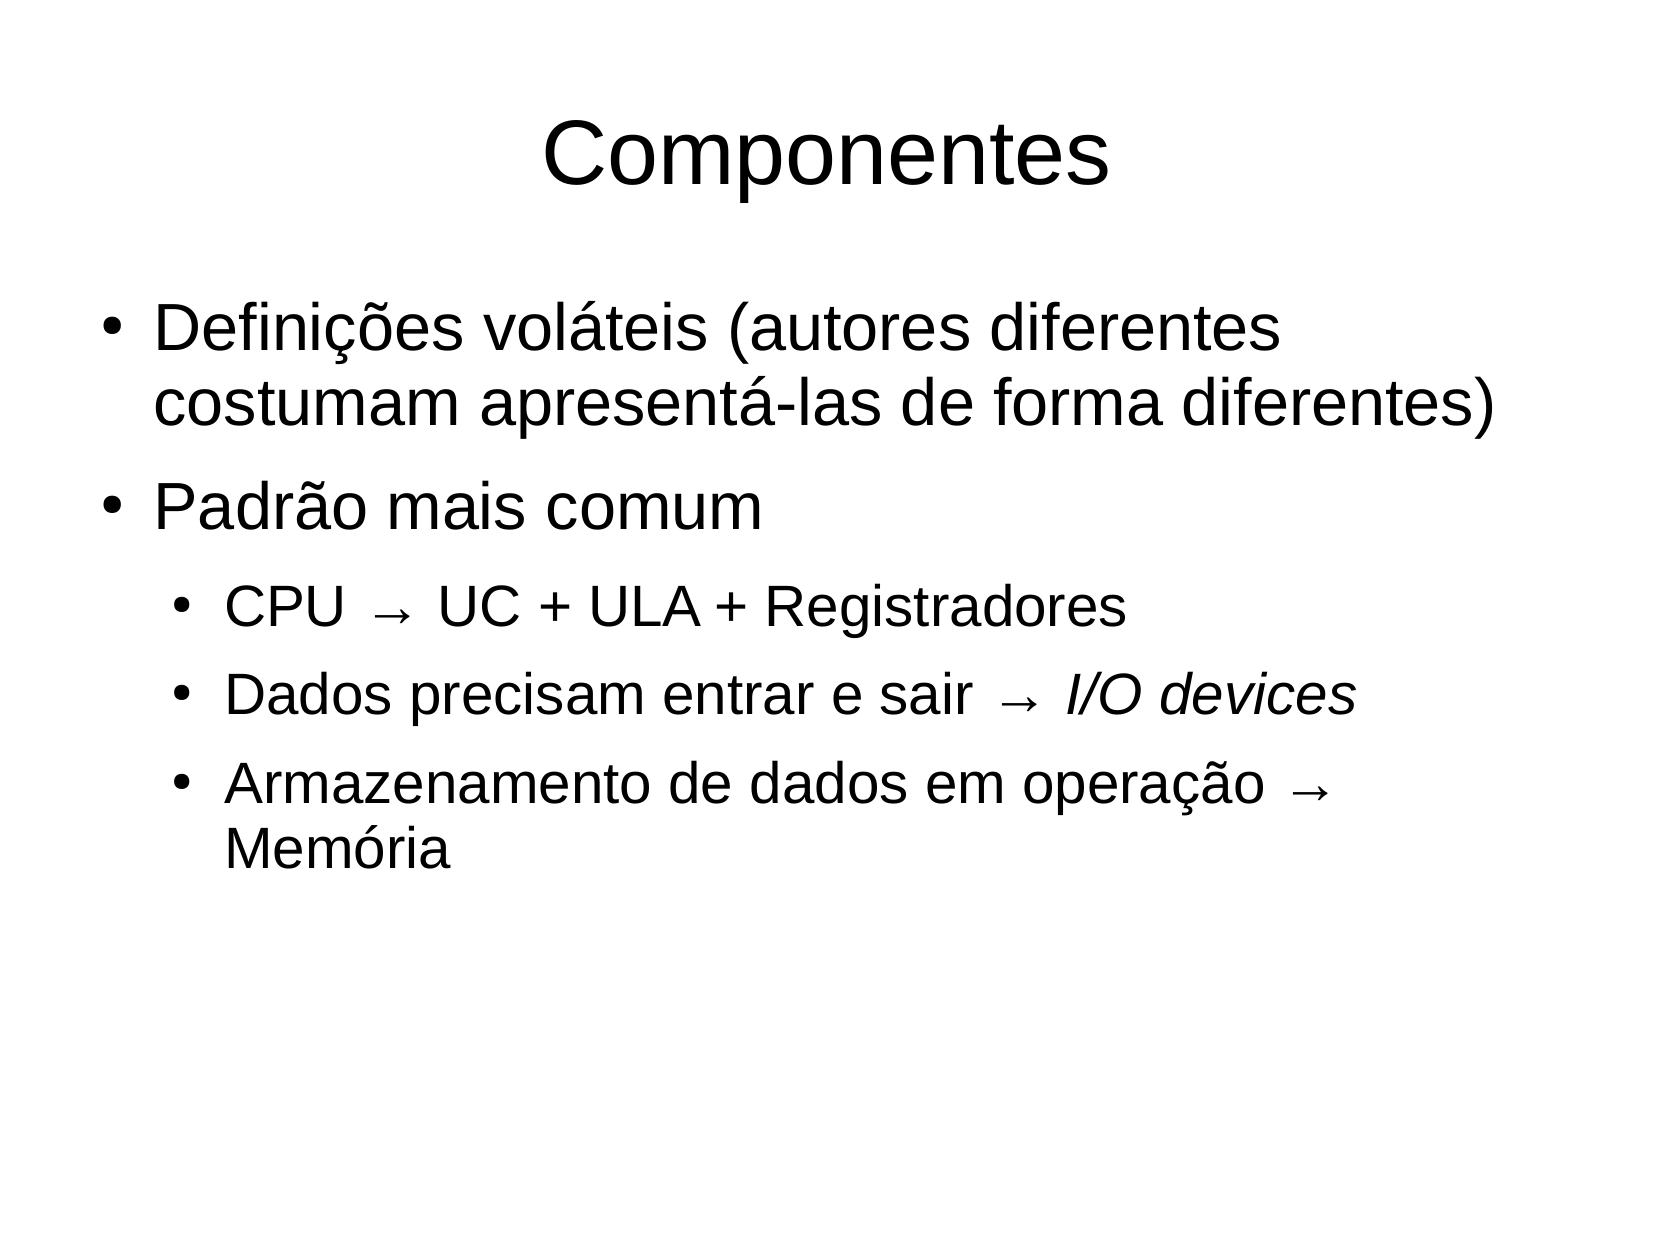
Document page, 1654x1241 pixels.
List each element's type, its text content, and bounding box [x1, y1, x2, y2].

list Definições voláteis (autores diferentes costumam apresentá-las de forma diferentes) Padrão mais comum CPU → UC + ULA + Registradores Dados precisam entrar e sair → I/O devices Armazenamento de dados em operação → Memória [82, 290, 1571, 1010]
title Componentes [82, 49, 1571, 257]
